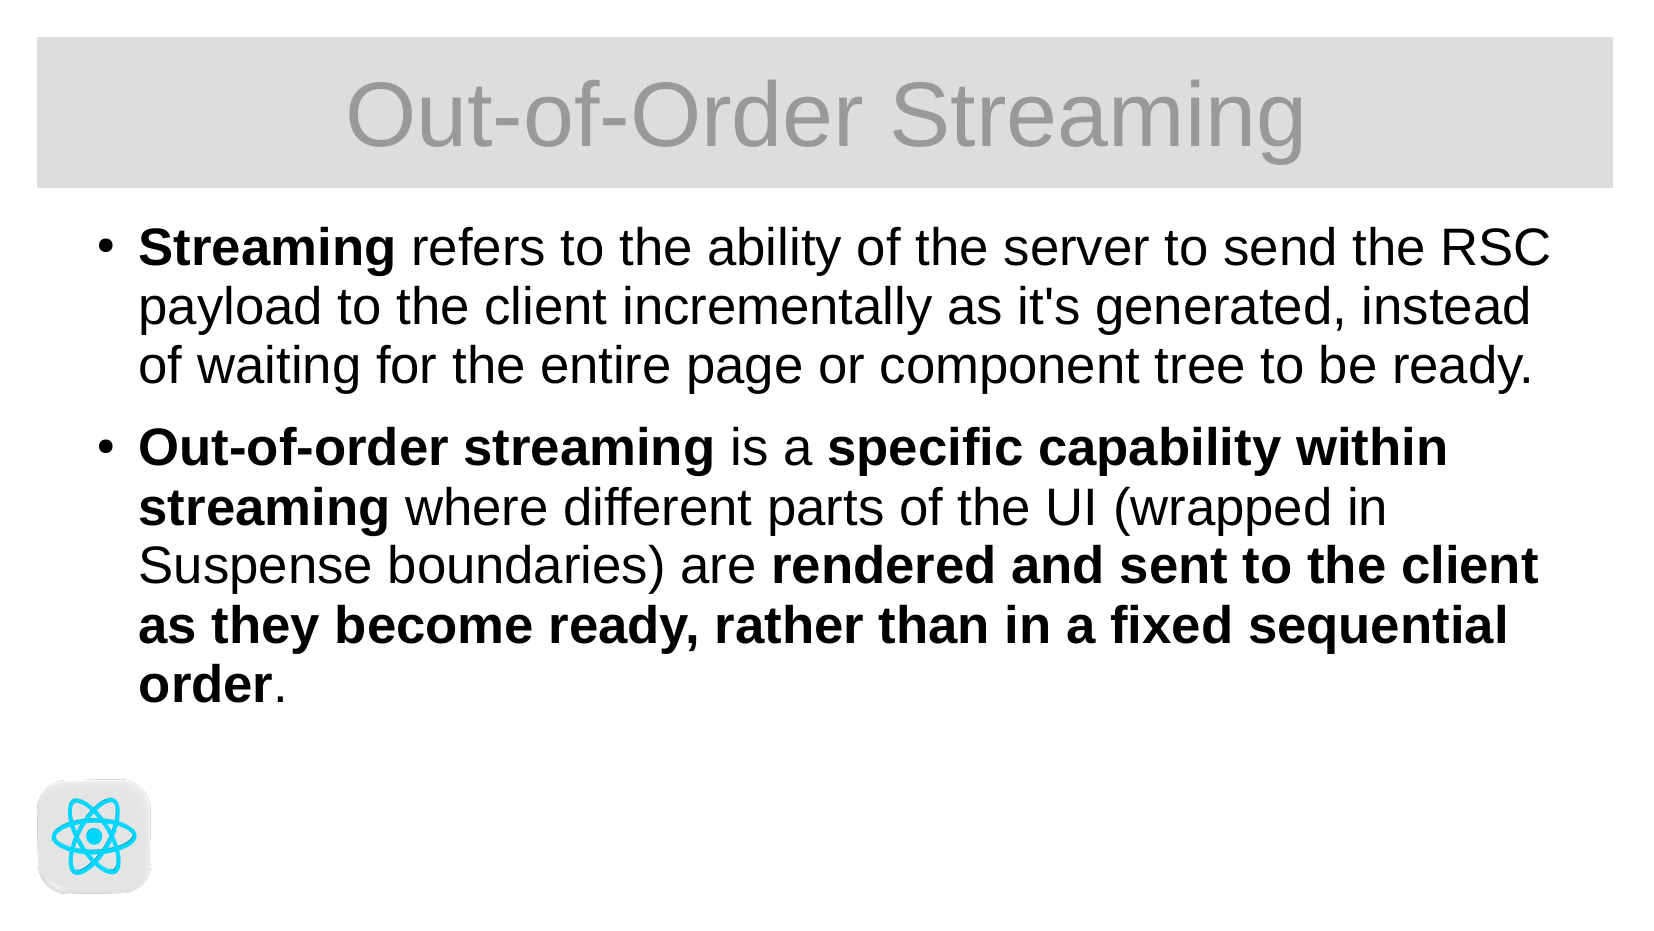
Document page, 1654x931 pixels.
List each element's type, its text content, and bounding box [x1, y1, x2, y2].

list Streaming refers to the ability of the server to send the RSC payload to the client incrementally as it's generated, instead of waiting for the entire page or component tree to be ready. Out-of-order streaming is a specific capability within streaming where different parts of the UI (wrapped in Suspense boundaries) are rendered and sent to the client as they become ready, rather than in a fixed sequential order. [82, 217, 1571, 758]
text_box [1571, 37, 1613, 188]
title Out-of-Order Streaming [82, 37, 1571, 193]
text_box [37, 37, 82, 188]
picture [0, 742, 188, 931]
